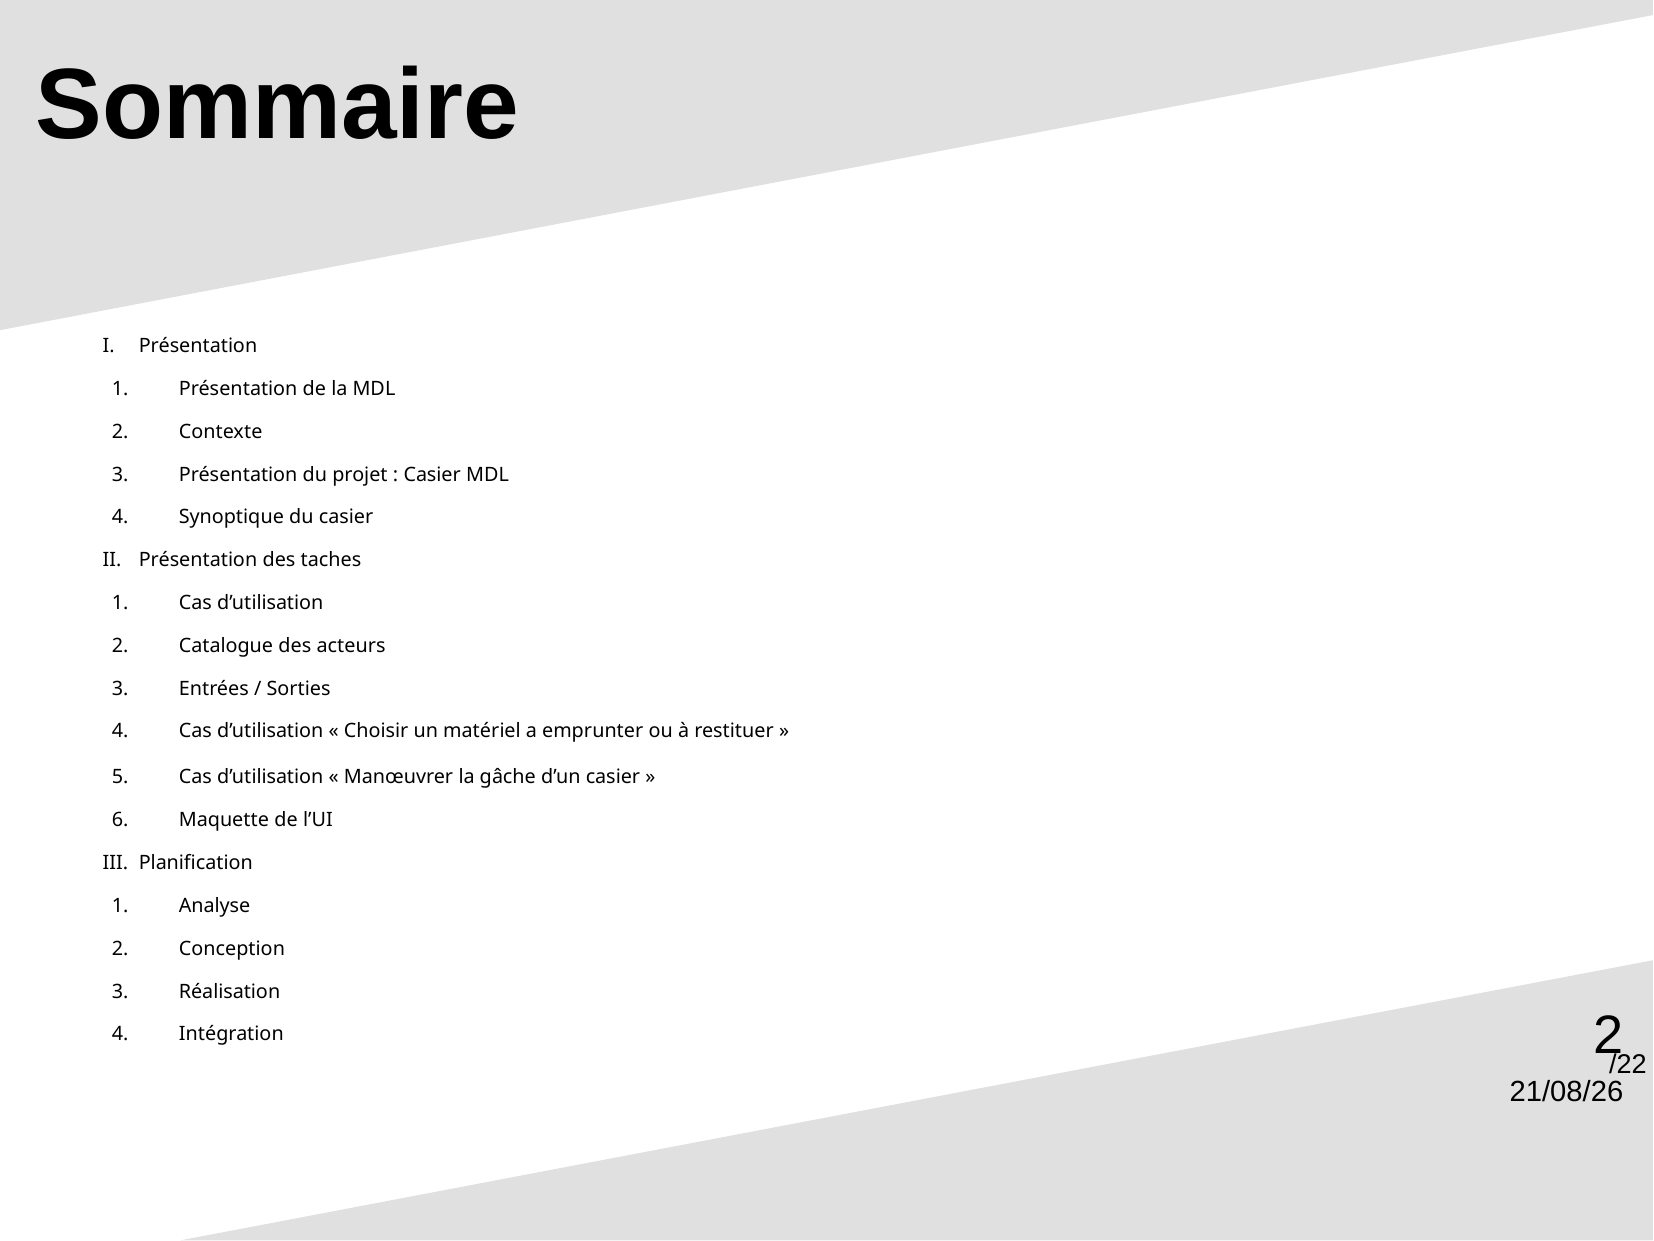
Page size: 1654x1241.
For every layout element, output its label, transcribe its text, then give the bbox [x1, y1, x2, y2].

list Présentation Présentation de la MDL Contexte Présentation du projet : Casier MDL Synoptique du casier Présentation des taches Cas d’utilisation Catalogue des acteurs Entrées / Sorties Cas d’utilisation « Choisir un matériel a emprunter ou à restituer » Cas d’utilisation « Manœuvrer la gâche d’un casier » Maquette de l’UI Planification Analyse Conception Réalisation Intégration [82, 331, 1538, 1052]
text_box /22 [1594, 1041, 1653, 1087]
title Sommaire [35, 0, 1524, 208]
